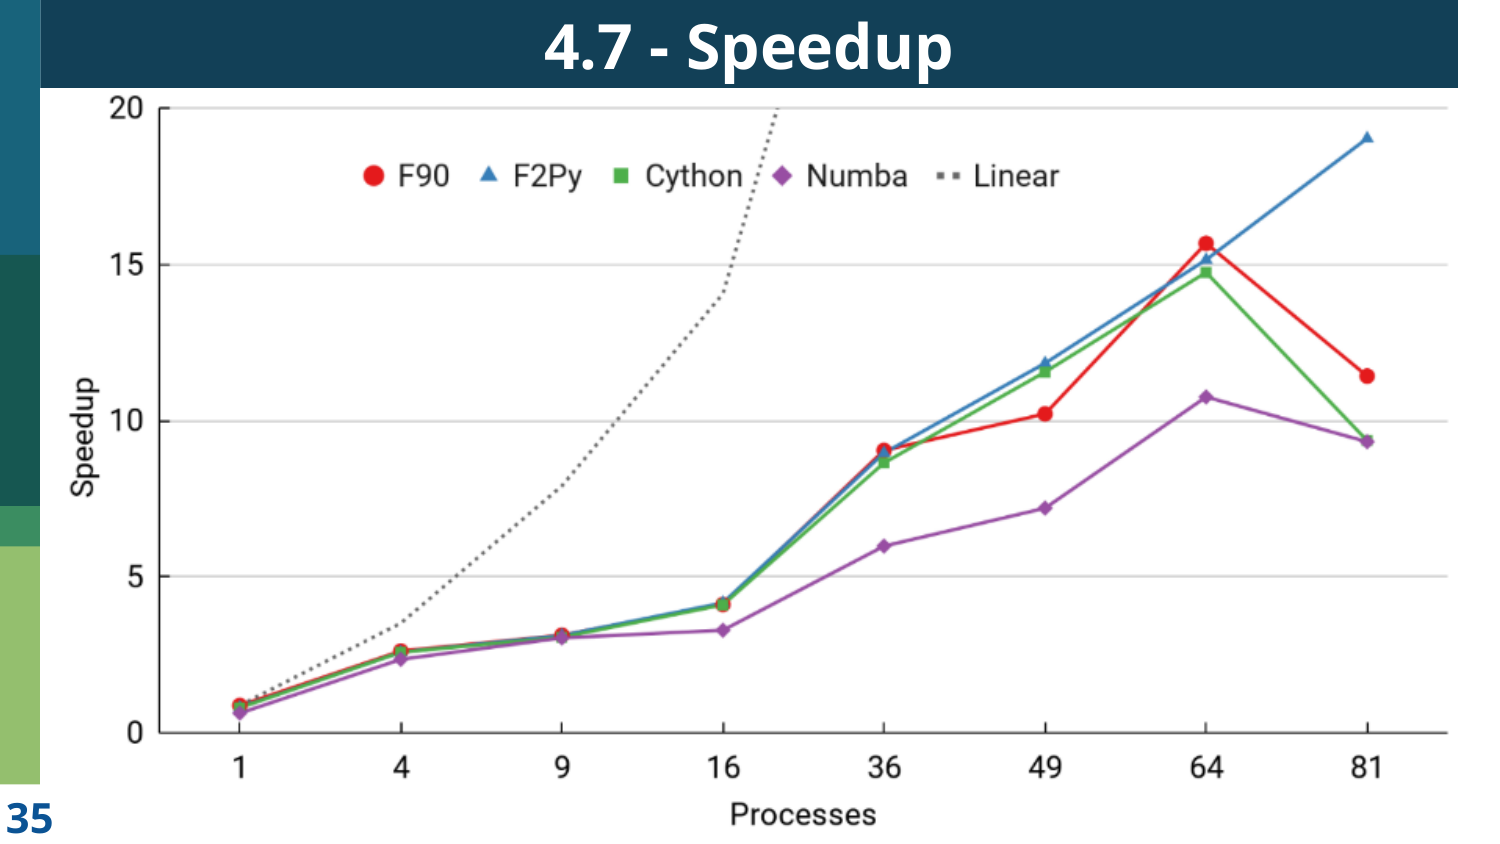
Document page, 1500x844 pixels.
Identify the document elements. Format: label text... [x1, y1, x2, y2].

title 4.7 - Speedup [40, 0, 1459, 89]
slide_number <number> [0, 785, 59, 844]
picture [40, 88, 1491, 844]
